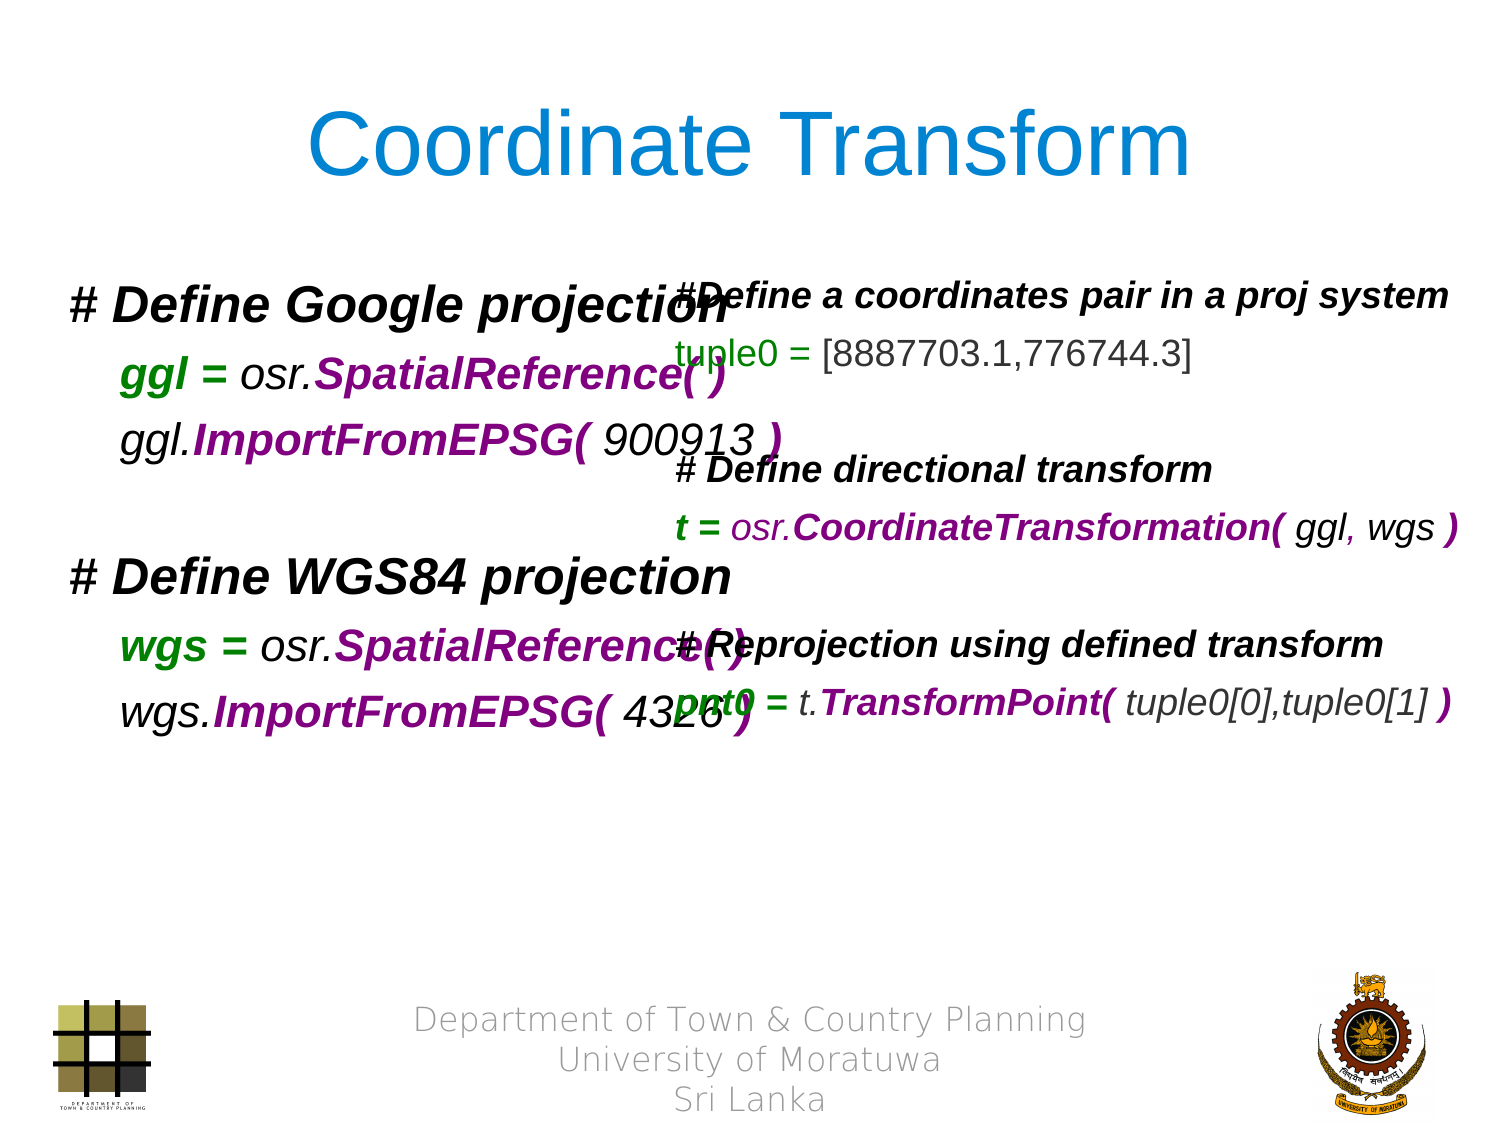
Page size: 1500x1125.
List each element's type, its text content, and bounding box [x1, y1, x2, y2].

list # Define Google projection ggl = osr.SpatialReference( ) ggl.ImportFromEPSG( 900913 ) # Define WGS84 projection wgs = osr.SpatialReference( ) wgs.ImportFromEPSG( 4326 ) [10, 262, 660, 916]
list #Define a coordinates pair in a proj system tuple0 = [8887703.1,776744.3] # Define directional transform t = osr.CoordinateTransformation( ggl, wgs ) # Reprojection using defined transform pnt0 = t.TransformPoint( tuple0[0],tuple0[1] ) [660, 262, 1486, 916]
picture [1312, 966, 1435, 1125]
picture [53, 1000, 151, 1110]
title Coordinate Transform [75, 45, 1426, 233]
